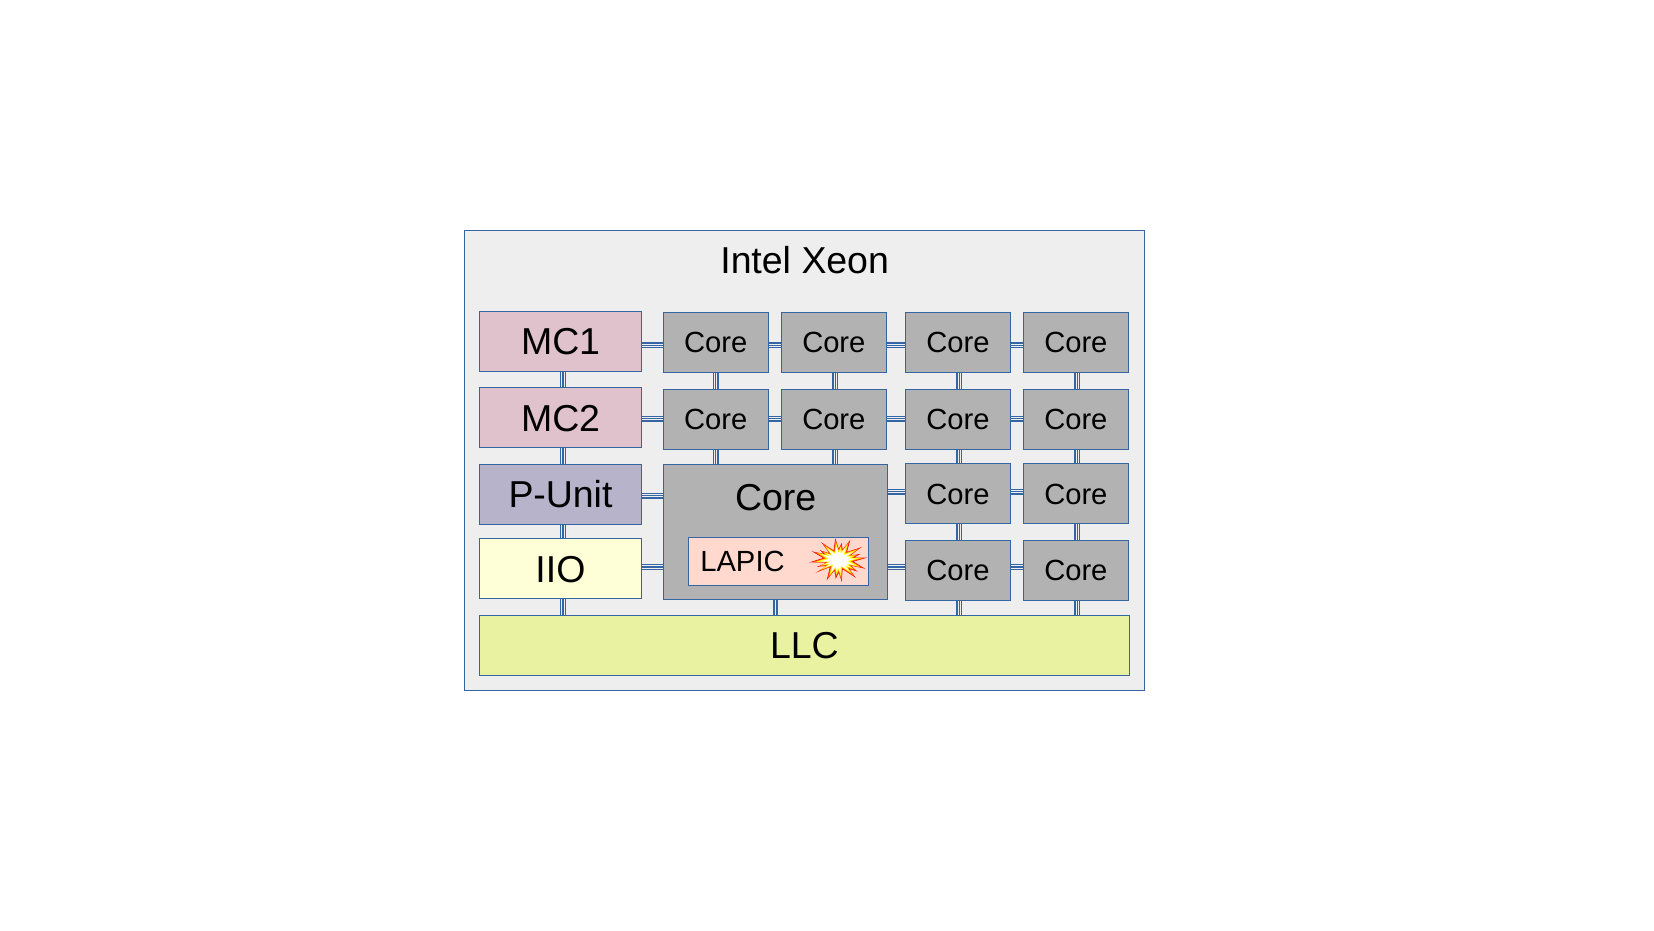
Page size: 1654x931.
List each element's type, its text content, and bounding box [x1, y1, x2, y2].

text_box Core [905, 312, 1011, 373]
text_box MC2 [479, 387, 642, 448]
text_box LAPIC [688, 537, 869, 586]
text_box Core [781, 312, 887, 373]
text_box Core [781, 389, 887, 450]
text_box Core [1023, 540, 1129, 601]
text_box Core [663, 312, 769, 373]
text_box LLC [479, 615, 1130, 676]
text_box MC1 [479, 311, 642, 372]
text_box Core [905, 389, 1011, 450]
text_box Intel Xeon [464, 230, 1145, 691]
text_box Core [905, 463, 1011, 524]
text_box P-Unit [479, 464, 642, 525]
text_box Core [663, 464, 888, 600]
text_box Core [1023, 312, 1129, 373]
picture [808, 537, 869, 583]
text_box Core [1023, 389, 1129, 450]
text_box Core [905, 540, 1011, 601]
text_box Core [1023, 463, 1129, 524]
text_box Core [663, 389, 769, 450]
text_box IIO [479, 538, 642, 599]
